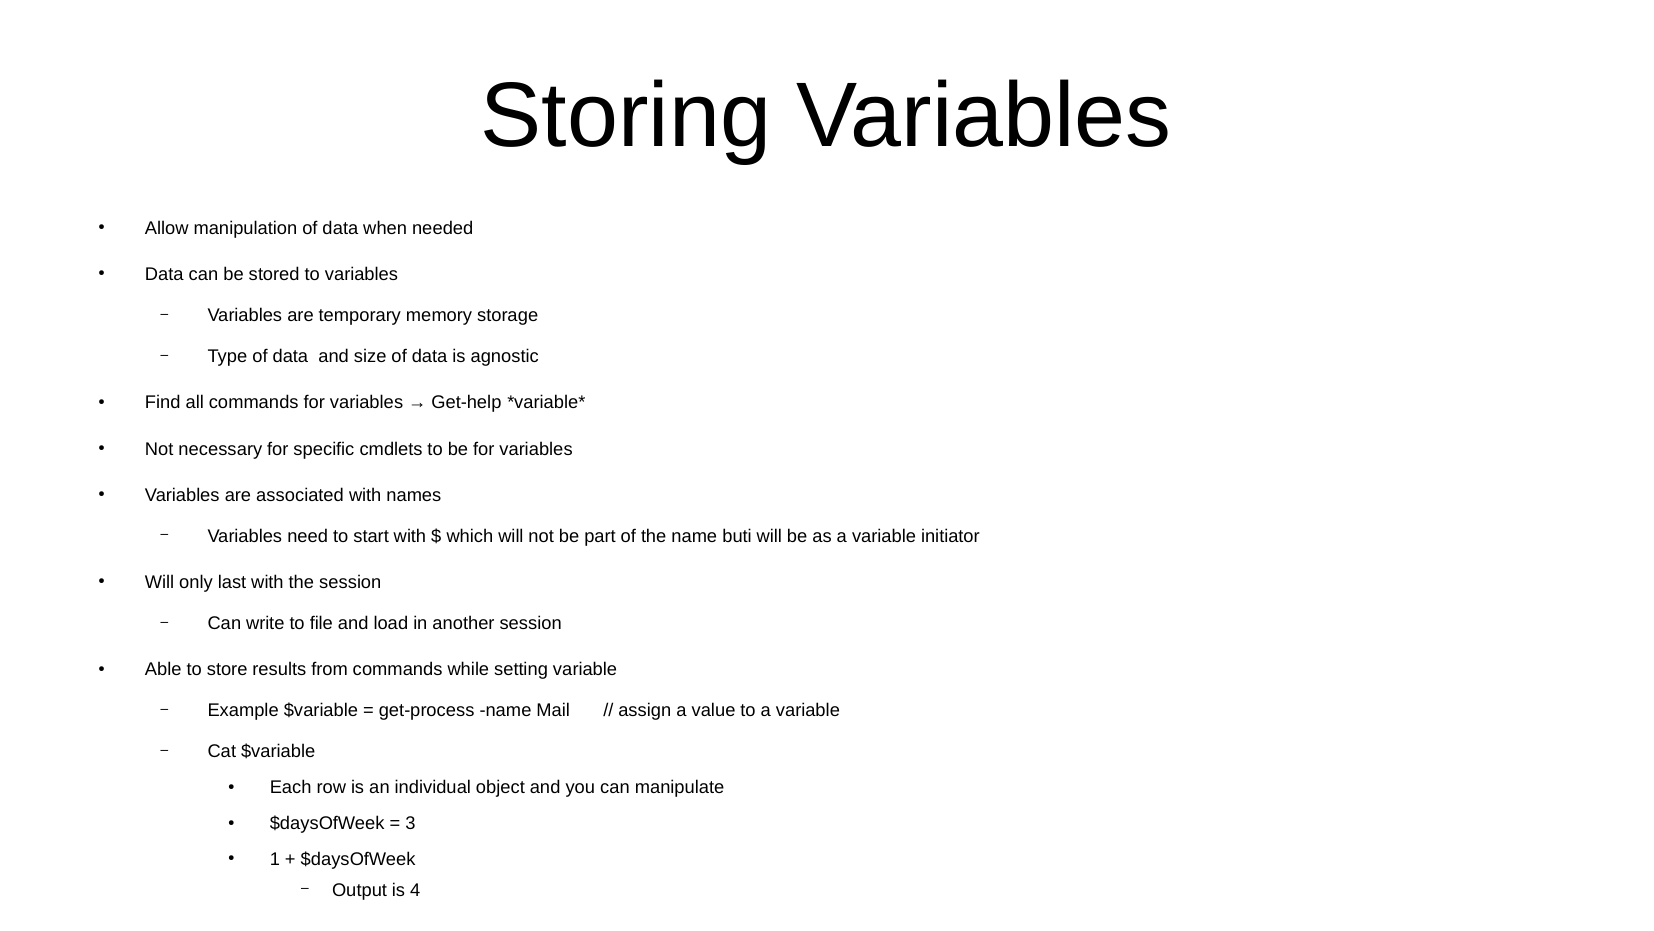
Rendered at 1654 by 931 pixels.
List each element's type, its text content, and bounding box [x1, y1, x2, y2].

list Allow manipulation of data when needed Data can be stored to variables Variables are temporary memory storage Type of data and size of data is agnostic Find all commands for variables → Get-help *variable* Not necessary for specific cmdlets to be for variables Variables are associated with names Variables need to start with $ which will not be part of the name buti will be as a variable initiator Will only last with the session Can write to file and load in another session Able to store results from commands while setting variable Example $variable = get-process -name Mail // assign a value to a variable Cat $variable Each row is an individual object and you can manipulate $daysOfWeek = 3 1 + $daysOfWeek Output is 4 [82, 217, 1606, 901]
title Storing Variables [82, 37, 1571, 193]
